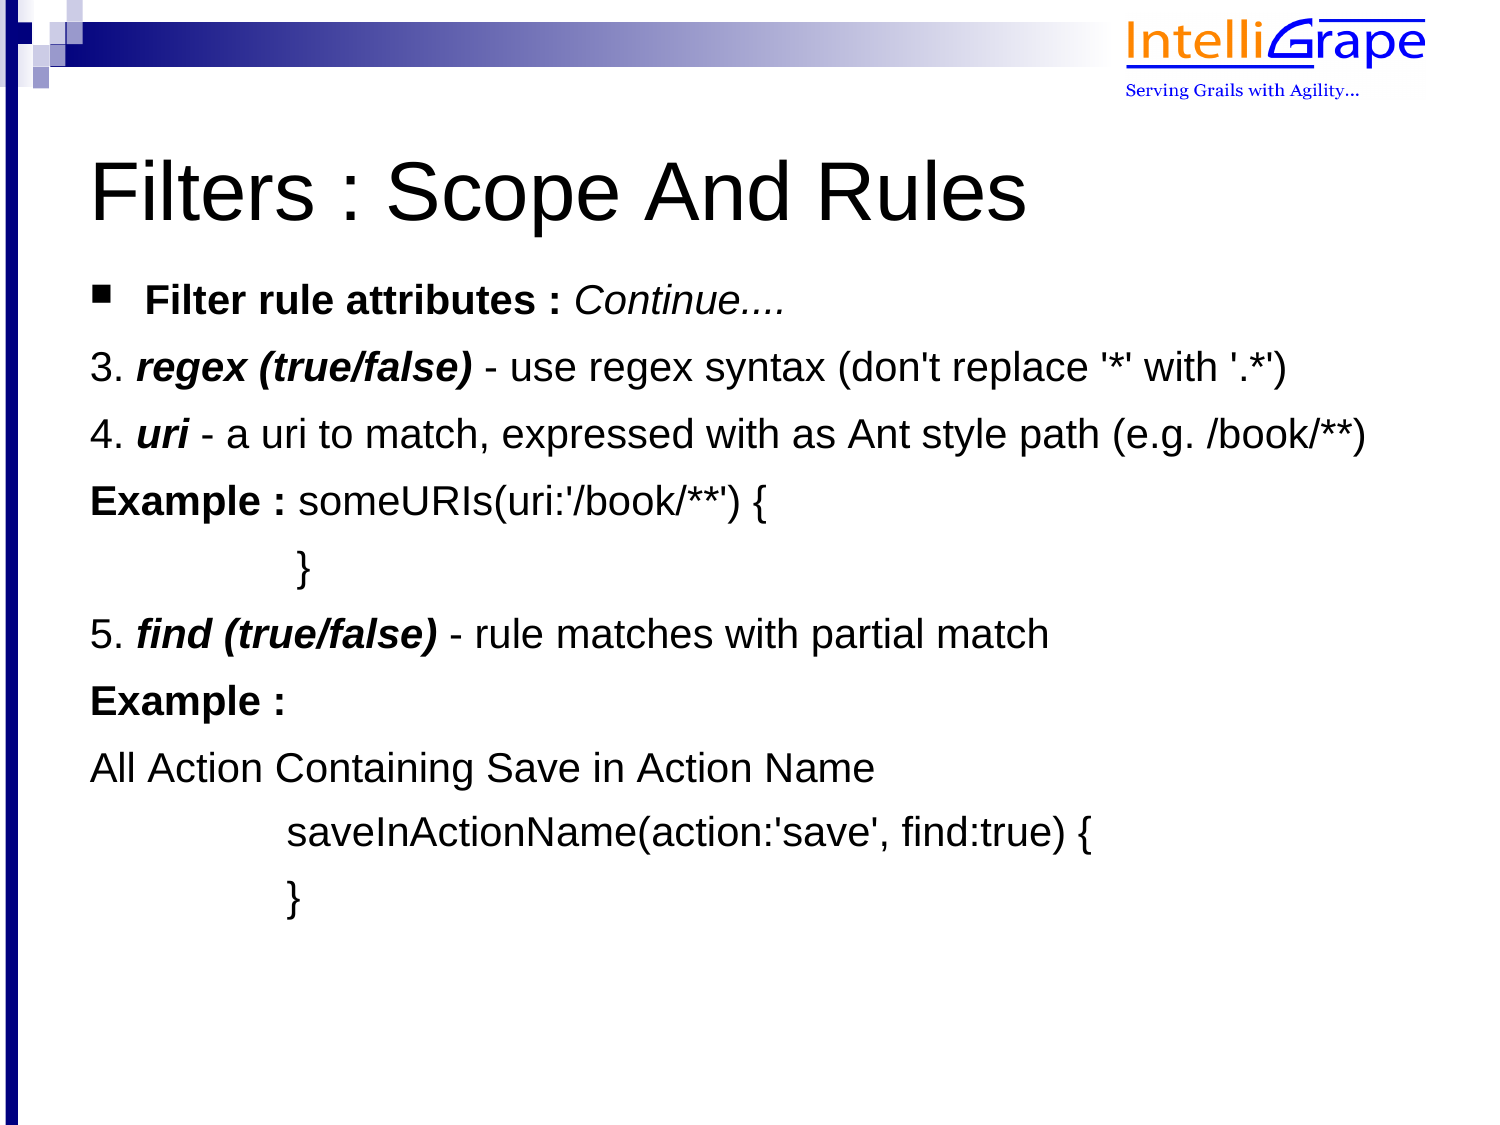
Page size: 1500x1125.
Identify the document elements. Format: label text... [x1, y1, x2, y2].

title Filters : Scope And Rules [75, 75, 1426, 265]
picture [1125, 12, 1425, 75]
list Filter rule attributes : Continue.... 3. regex (true/false) - use regex syntax (don't replace '*' with '.*') 4. uri - a uri to match, expressed with as Ant style path (e.g. /book/**) Example : someURIs(uri:'/book/**') { } 5. find (true/false) - rule matches with partial match Example : All Action Containing Save in Action Name saveInActionName(action:'save', find:true) { } [75, 265, 1426, 1122]
